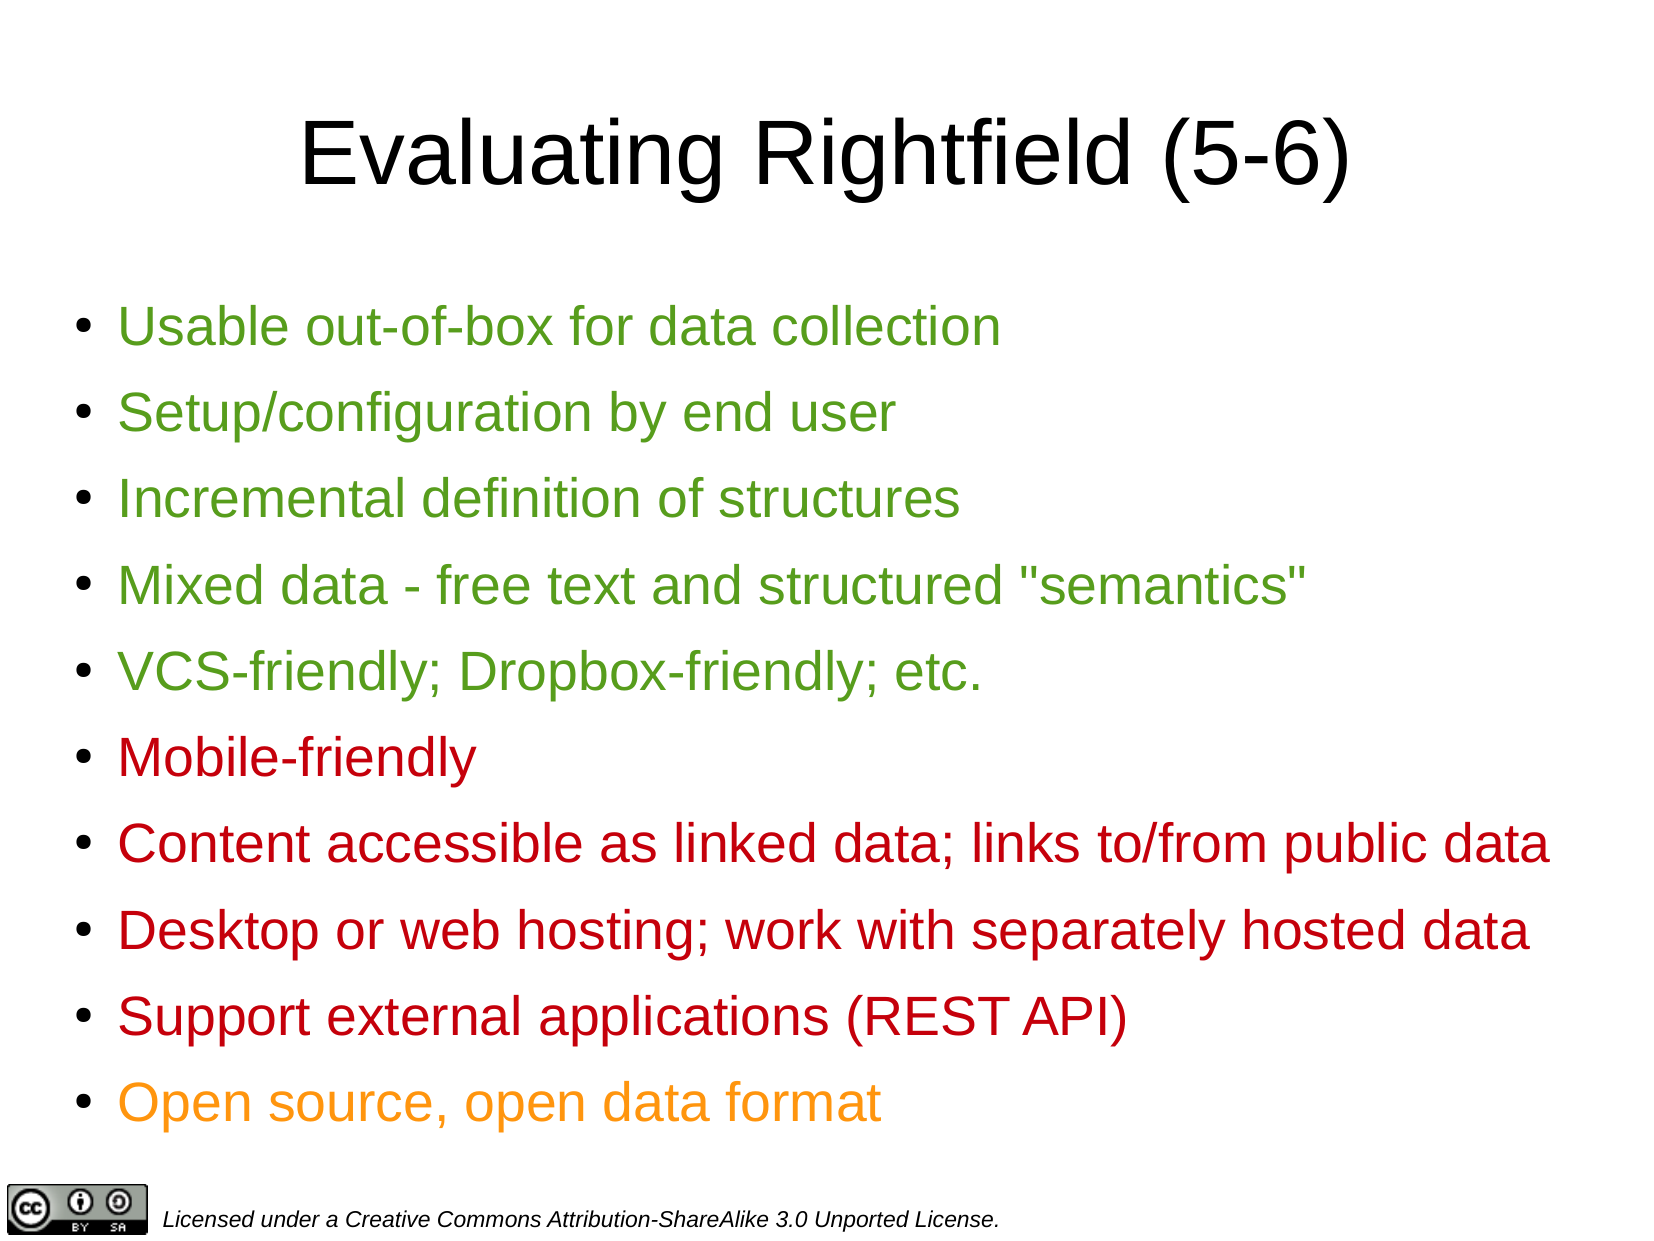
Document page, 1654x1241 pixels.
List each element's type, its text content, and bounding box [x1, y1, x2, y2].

title Evaluating Rightfield (5-6) [82, 49, 1571, 257]
picture [7, 1184, 148, 1235]
list Usable out-of-box for data collection Setup/configuration by end user Incremental definition of structures Mixed data - free text and structured "semantics" VCS-friendly; Dropbox-friendly; etc. Mobile-friendly Content accessible as linked data; links to/from public data Desktop or web hosting; work with separately hosted data Support external applications (REST API) Open source, open data format [59, 295, 1595, 1140]
